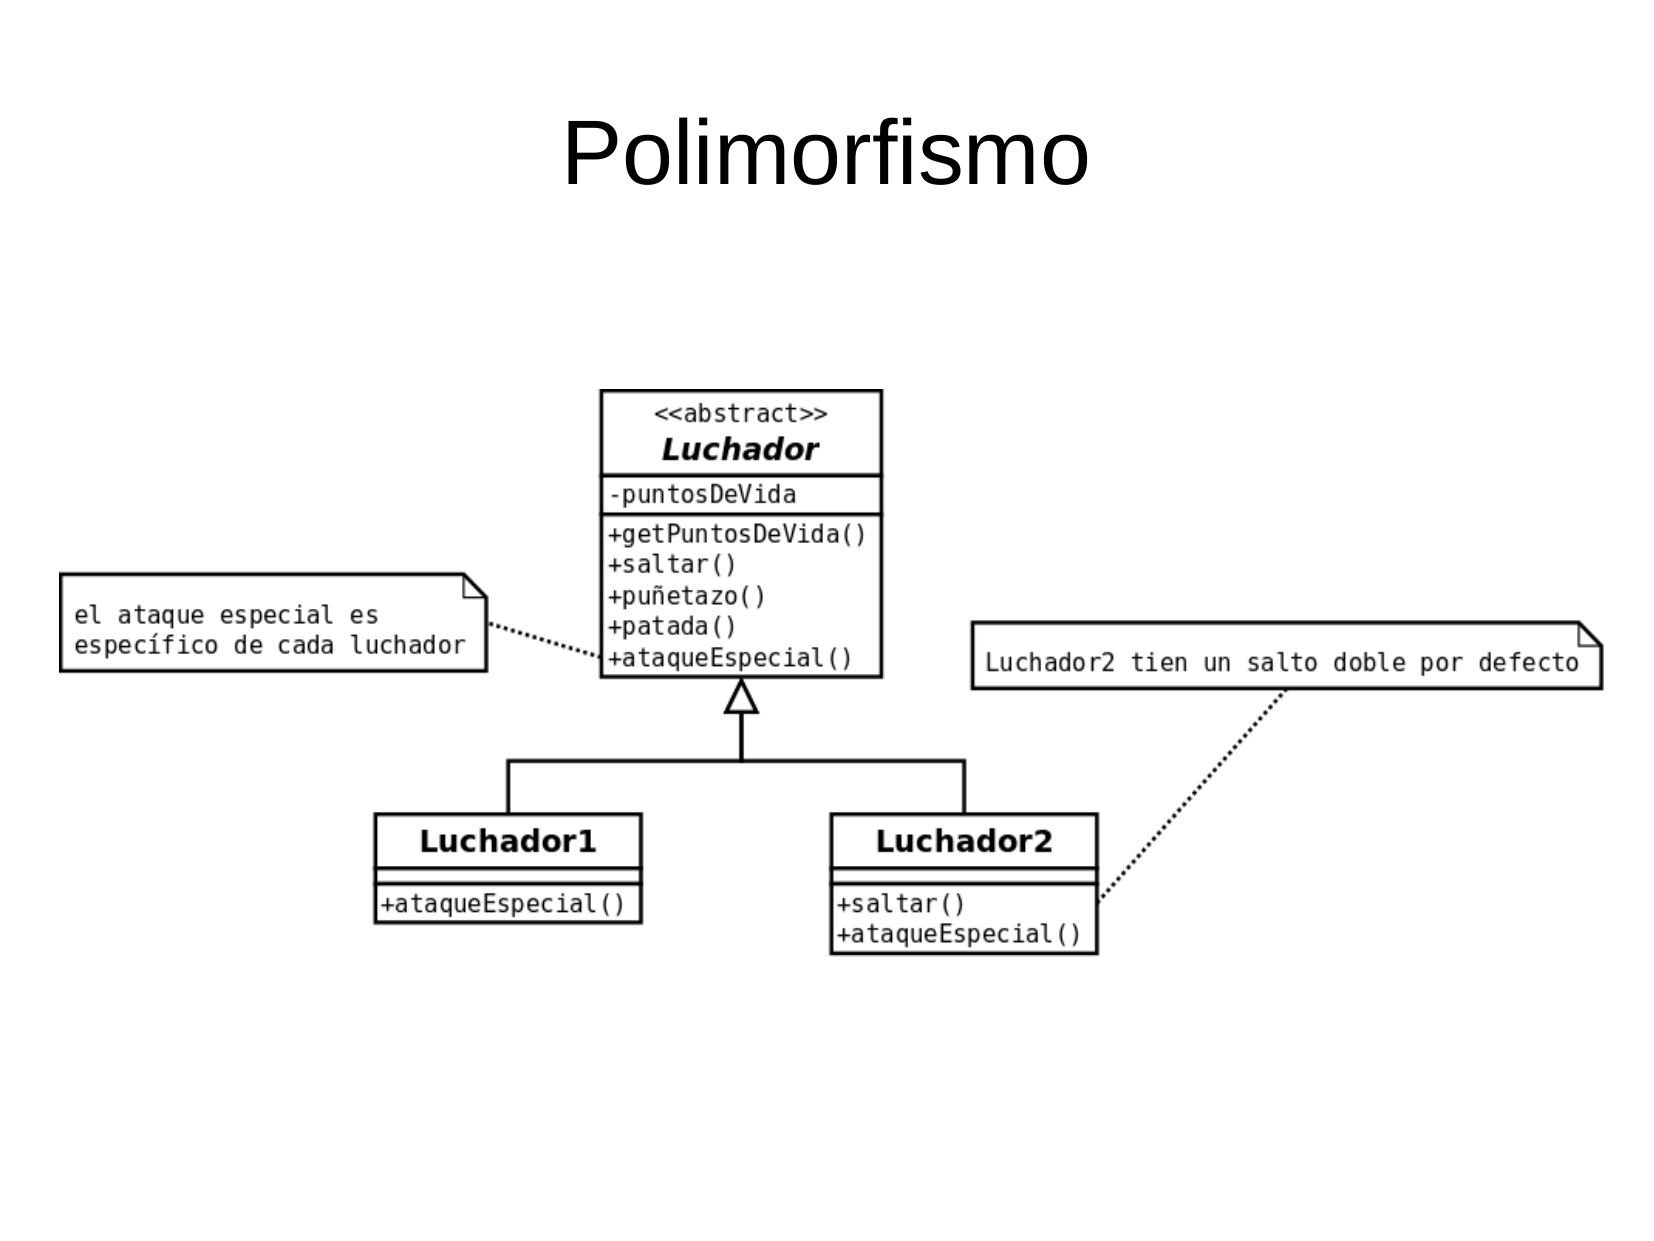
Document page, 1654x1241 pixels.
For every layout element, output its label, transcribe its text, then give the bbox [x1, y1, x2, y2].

picture [59, 389, 1607, 957]
title Polimorfismo [82, 49, 1571, 257]
